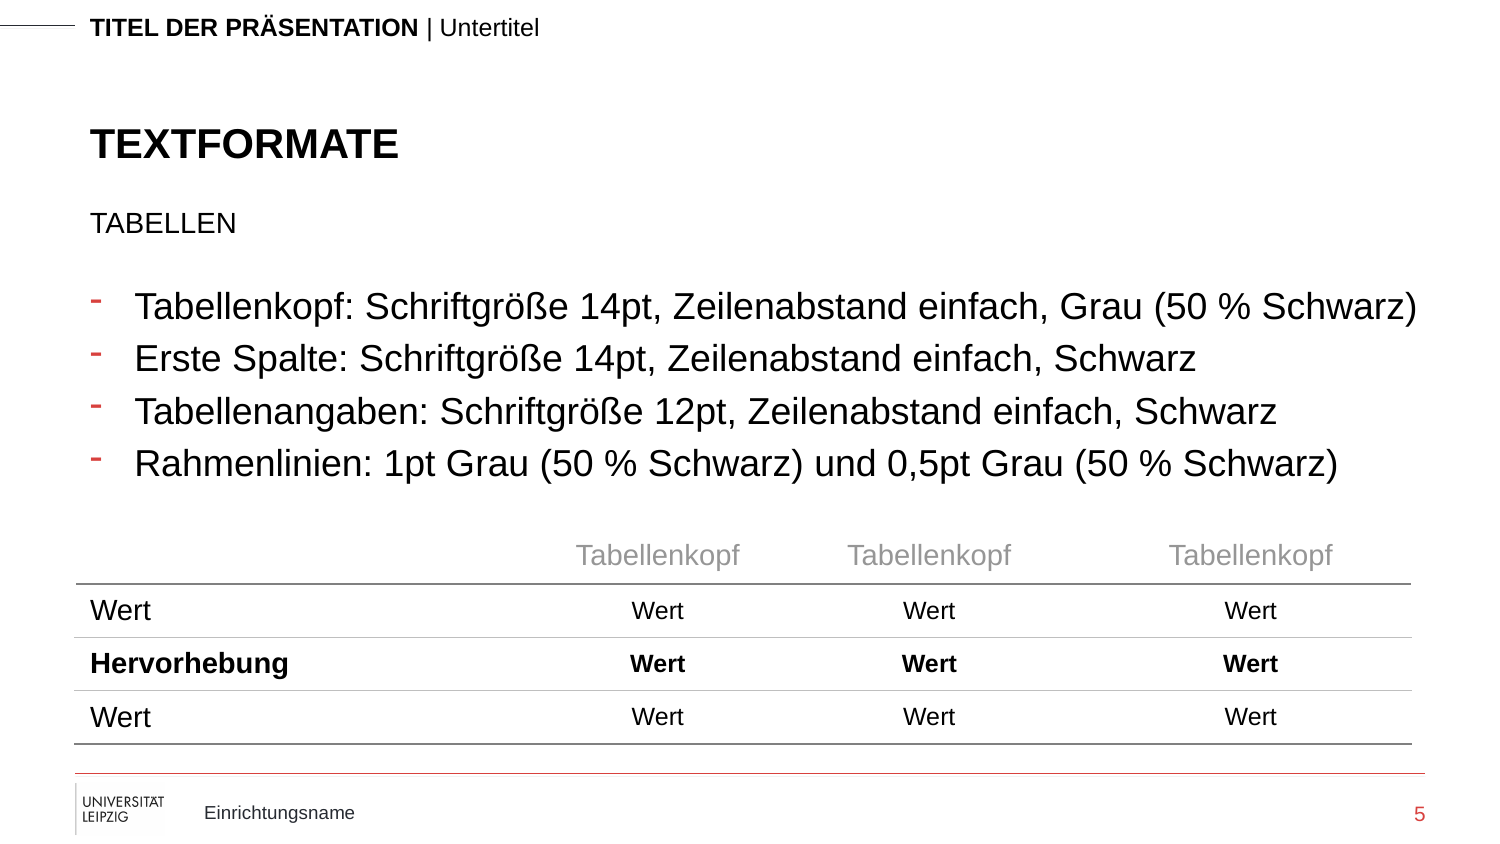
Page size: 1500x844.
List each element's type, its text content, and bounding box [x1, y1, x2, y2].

picture [75, 782, 165, 836]
table_cell Wert [548, 638, 768, 690]
table_header Tabellenkopf [548, 527, 768, 583]
list TABELLEN [75, 184, 1426, 247]
table_cell Wert [76, 585, 546, 637]
table_header Tabellenkopf [770, 527, 1089, 583]
table_cell Wert [548, 585, 768, 637]
list Tabellenkopf: Schriftgröße 14pt, Zeilenabstand einfach, Grau (50 % Schwarz) Erste Spalte: Schriftgröße 14pt, Zeilenabstand einfach, Schwarz Tabellenangaben: Schriftgröße 12pt, Zeilenabstand einfach, Schwarz Rahmenlinien: 1pt Grau (50 % Schwarz) und 0,5pt Grau (50 % Schwarz) [75, 265, 1454, 755]
table_cell Wert [770, 585, 1089, 637]
table_header [75, 527, 546, 583]
table_cell Hervorhebung [76, 638, 546, 690]
table_cell Wert [1091, 638, 1411, 690]
table_cell Wert [76, 691, 546, 743]
table_cell Wert [1091, 585, 1411, 637]
table_header Tabellenkopf [1091, 527, 1411, 583]
table_cell Wert [770, 691, 1089, 743]
table_cell Wert [770, 638, 1089, 690]
table_cell Wert [1091, 691, 1411, 743]
title Textformate [75, 50, 1426, 175]
table_cell Wert [548, 691, 768, 743]
slide_number <Foliennummer> [1303, 800, 1426, 834]
